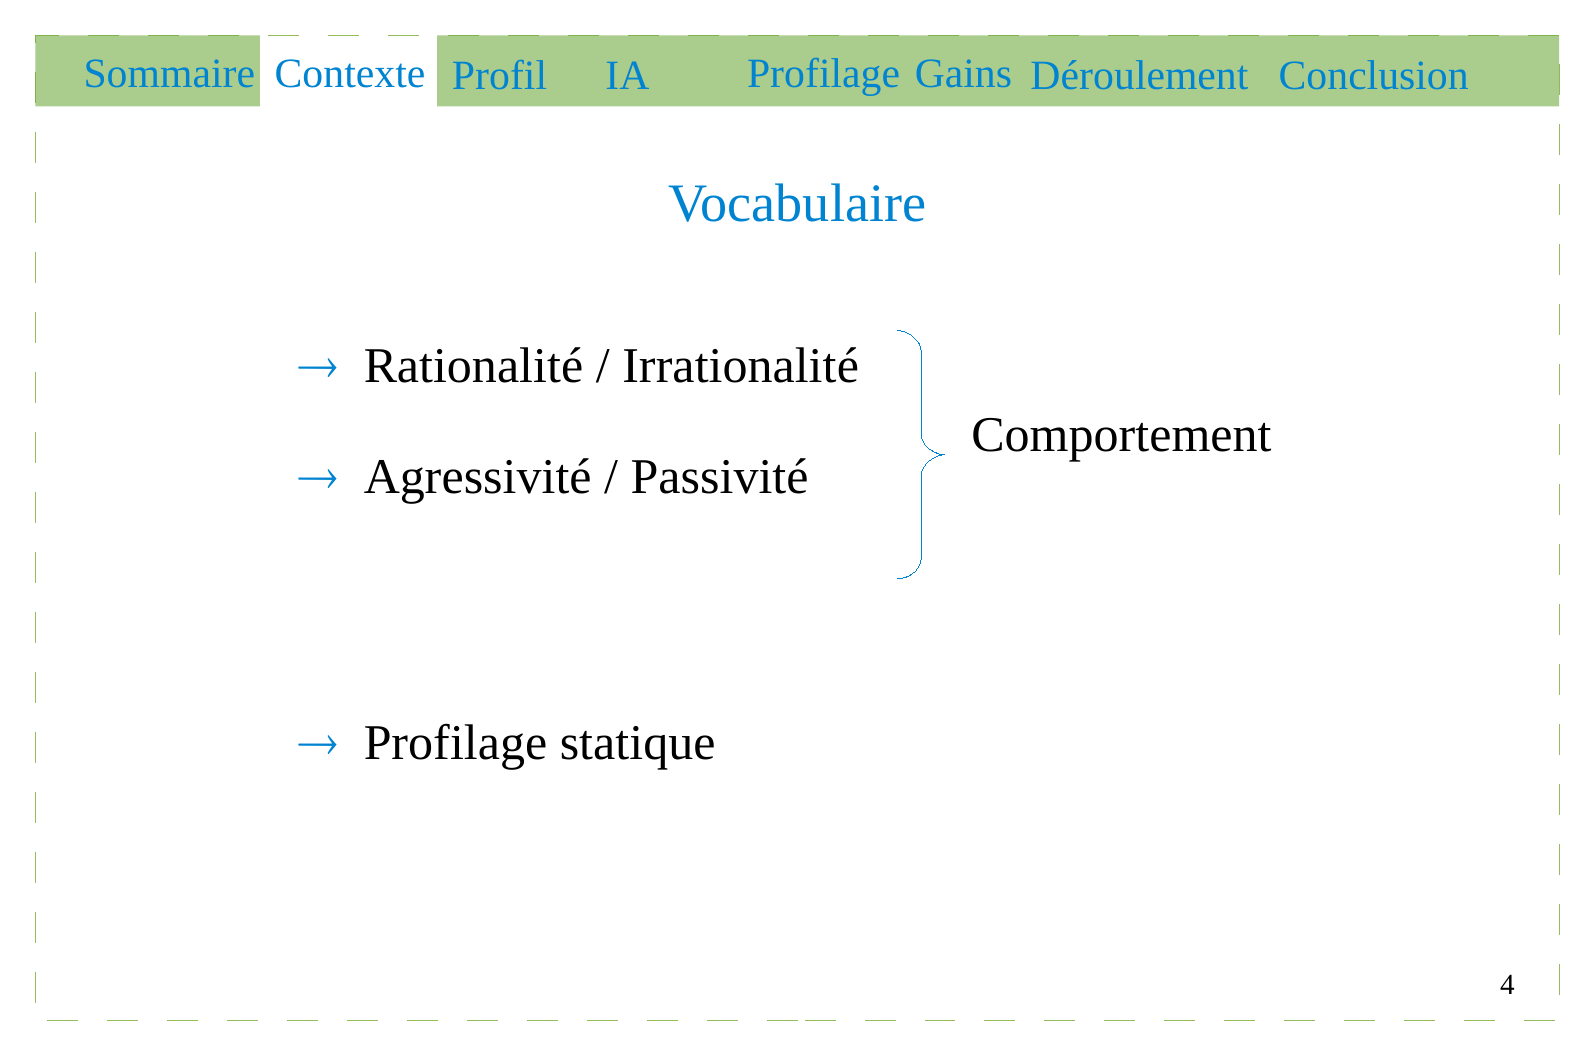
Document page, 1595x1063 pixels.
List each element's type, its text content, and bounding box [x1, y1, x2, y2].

text_box Conclusion [1264, 45, 1501, 107]
text_box Comportement [956, 354, 1312, 532]
text_box [437, 35, 1560, 107]
text_box Sommaire [68, 42, 284, 105]
text_box IA [590, 45, 804, 107]
text_box Profilage [732, 42, 934, 105]
text_box Vocabulaire [35, 165, 1560, 241]
text_box Profil [437, 45, 567, 107]
text_box Gains [934, 42, 1040, 105]
text_box Déroulement [1015, 45, 1264, 107]
text_box ® Rationalité / Irrationalité ® Agressivité / Passivité ® Profilage statique [283, 330, 1583, 981]
text_box [35, 35, 260, 107]
text_box Contexte [284, 42, 449, 105]
